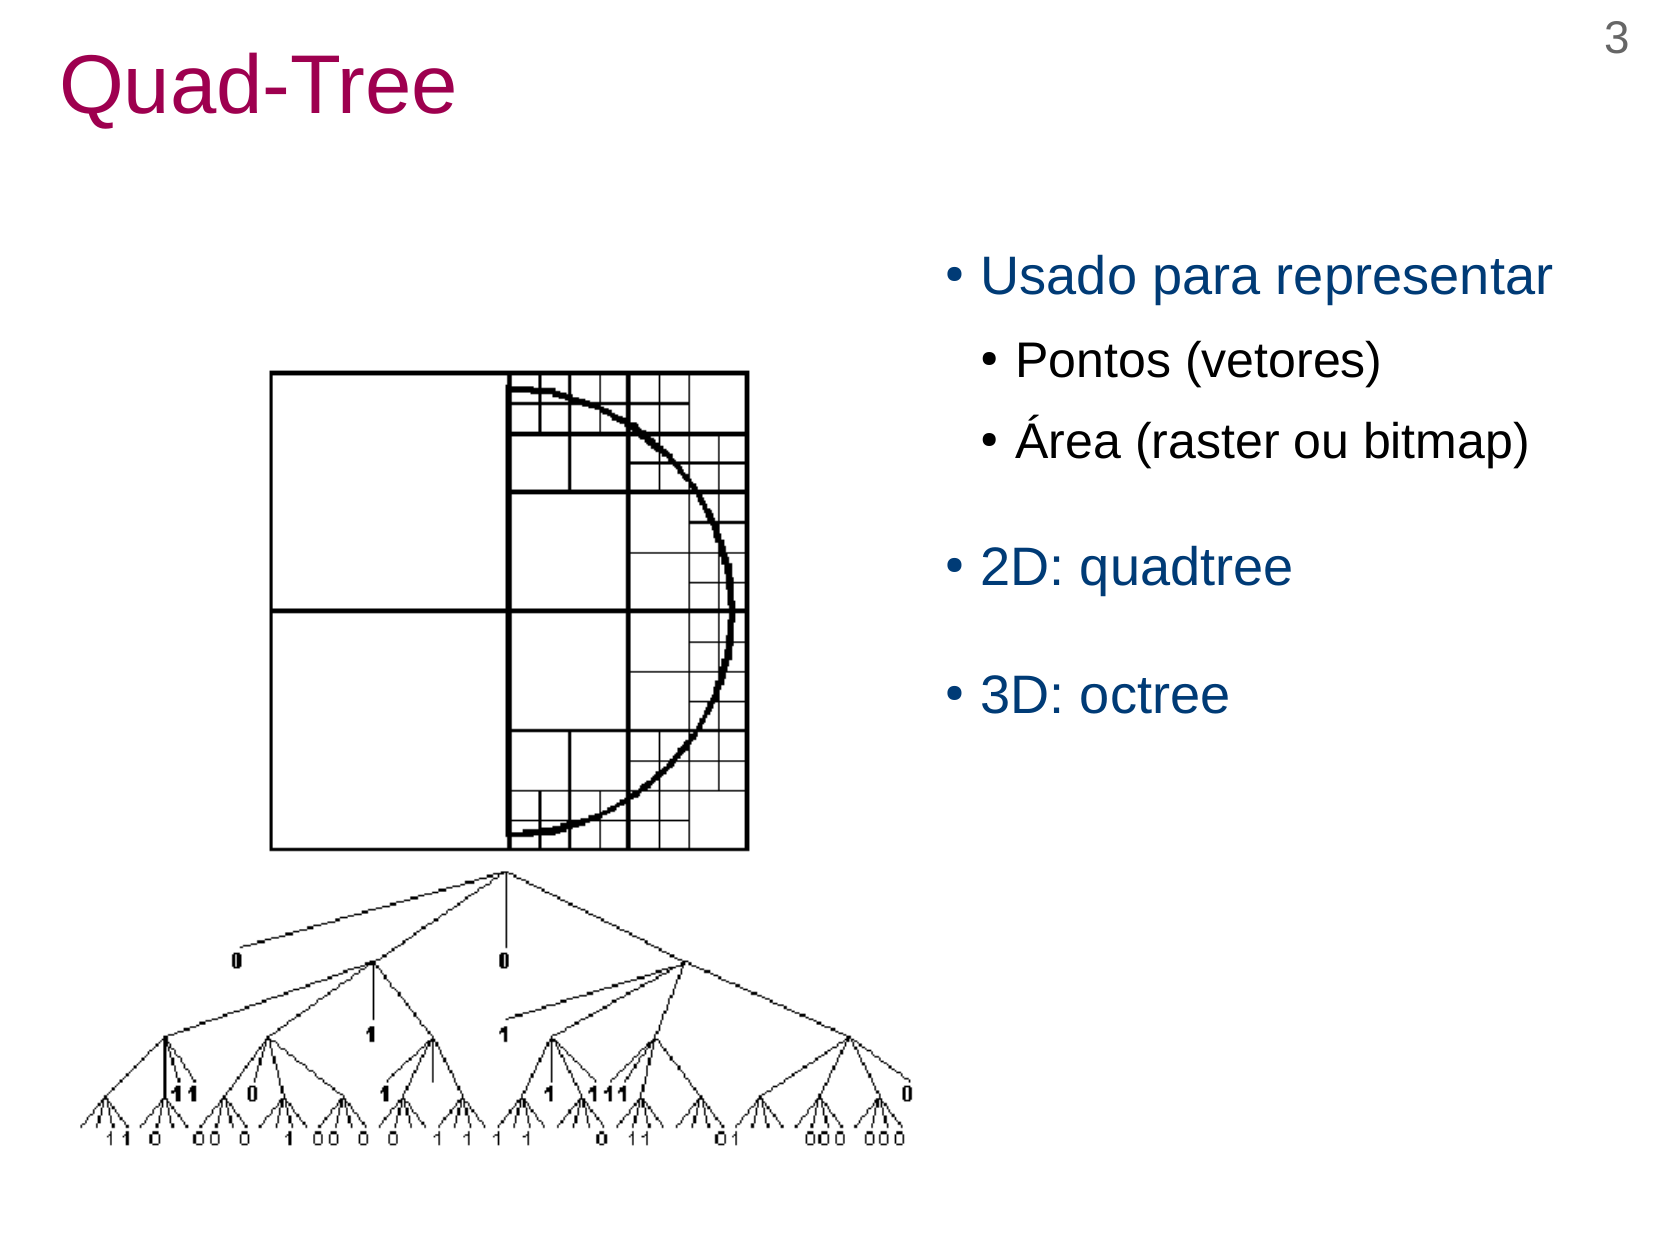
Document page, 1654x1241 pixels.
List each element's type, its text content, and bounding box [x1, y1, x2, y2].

picture [62, 360, 945, 1158]
title Quad-Tree [59, 29, 1595, 148]
list Usado para representar Pontos (vetores) Área (raster ou bitmap) 2D: quadtree 3D: octree [944, 236, 1595, 1211]
